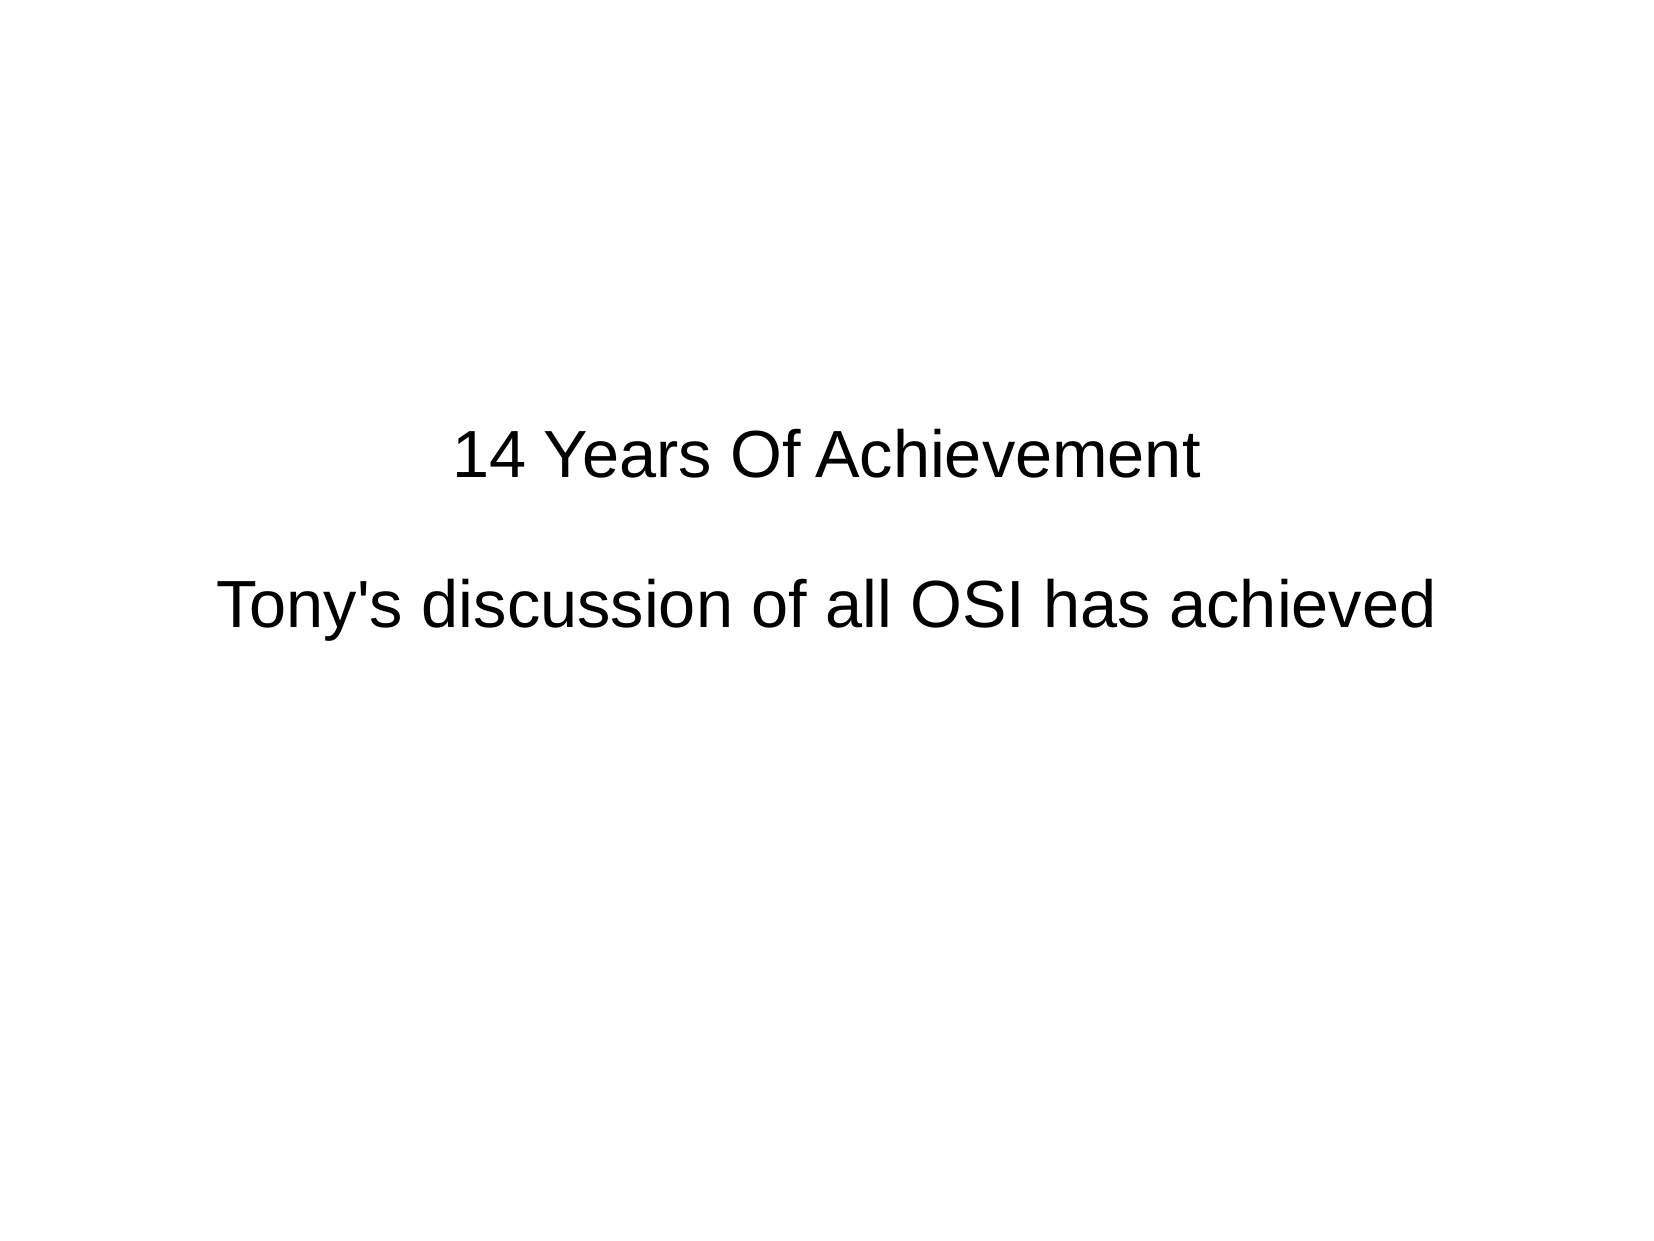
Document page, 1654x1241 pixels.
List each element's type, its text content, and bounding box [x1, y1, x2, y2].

subtitle 14 Years Of Achievement Tony's discussion of all OSI has achieved [82, 49, 1571, 1010]
